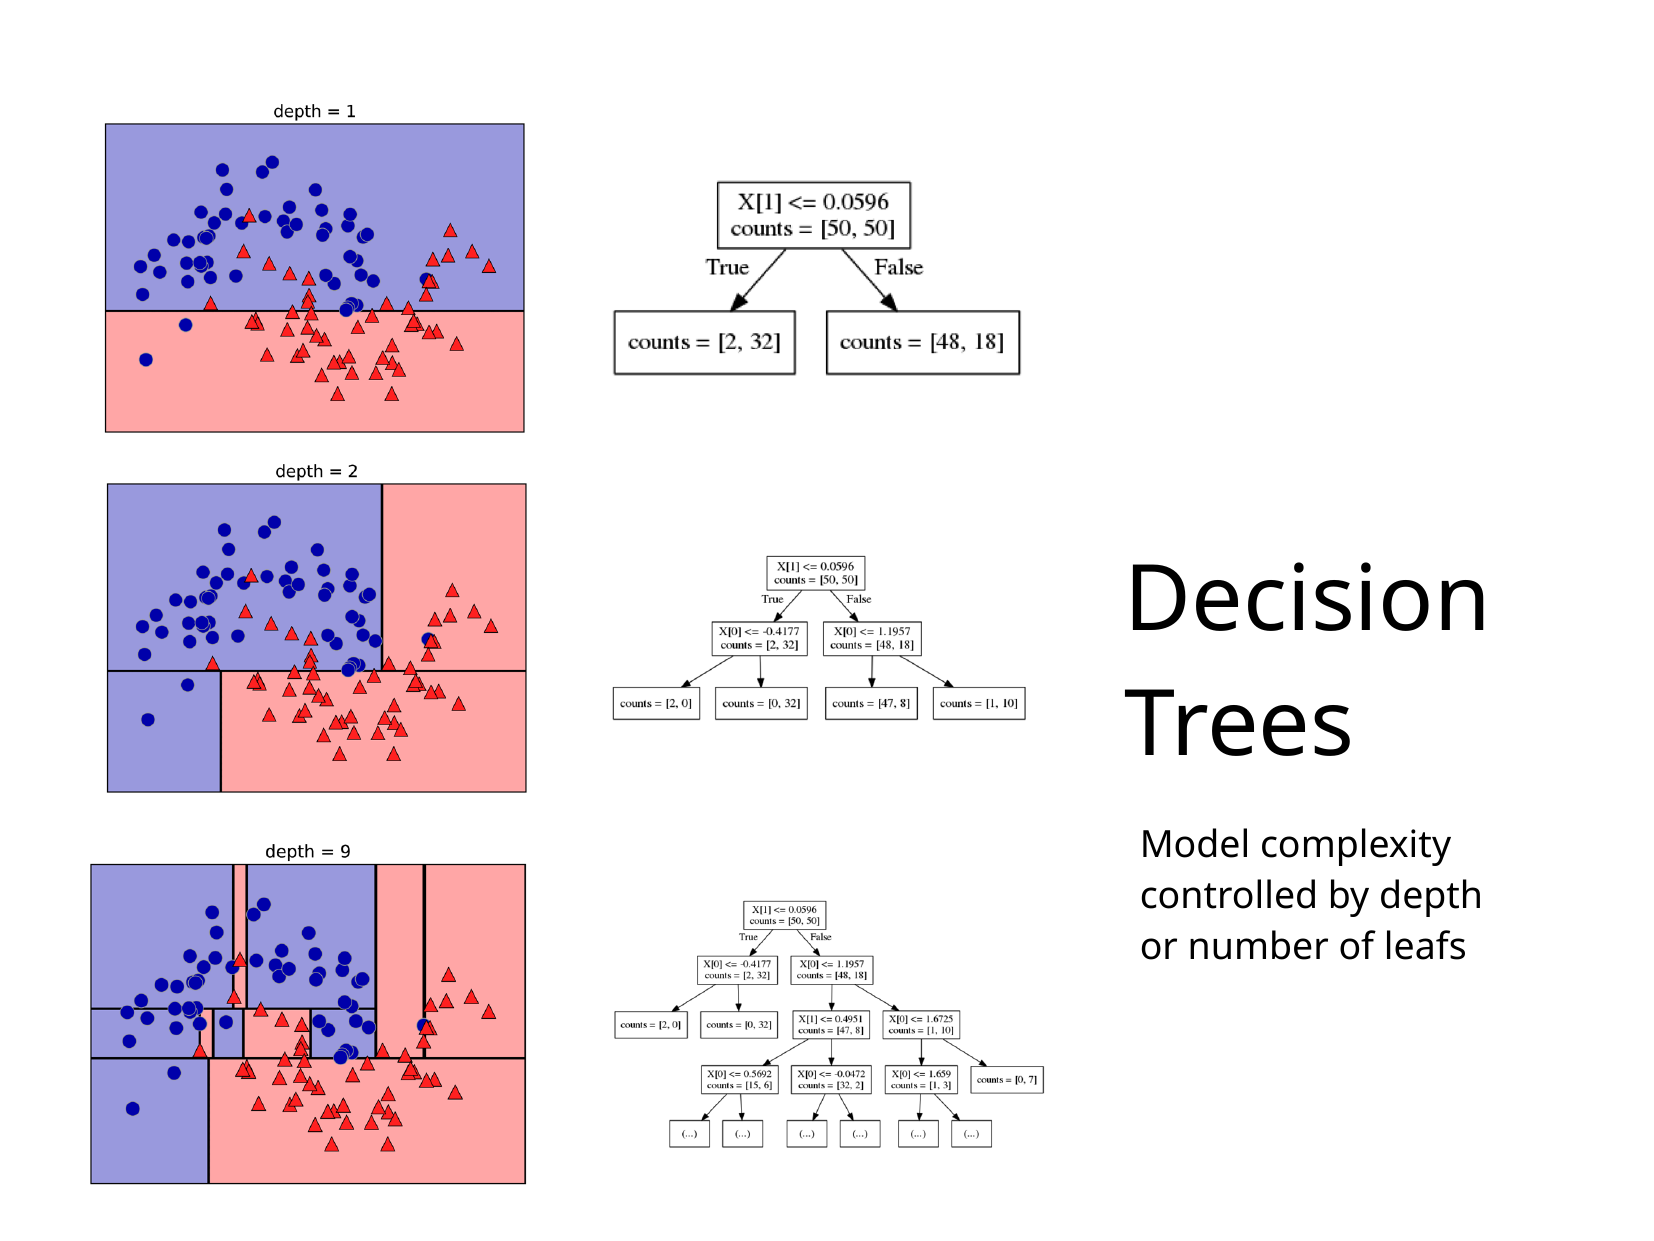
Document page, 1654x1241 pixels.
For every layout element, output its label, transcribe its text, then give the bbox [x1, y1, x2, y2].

text_box Model complexity controlled by depth or number of leafs [1125, 810, 1531, 939]
subtitle Models [82, 49, 1571, 1010]
picture [99, 464, 1028, 800]
picture [97, 104, 1026, 440]
text_box Decision Trees [1110, 525, 1621, 745]
picture [82, 844, 1046, 1192]
